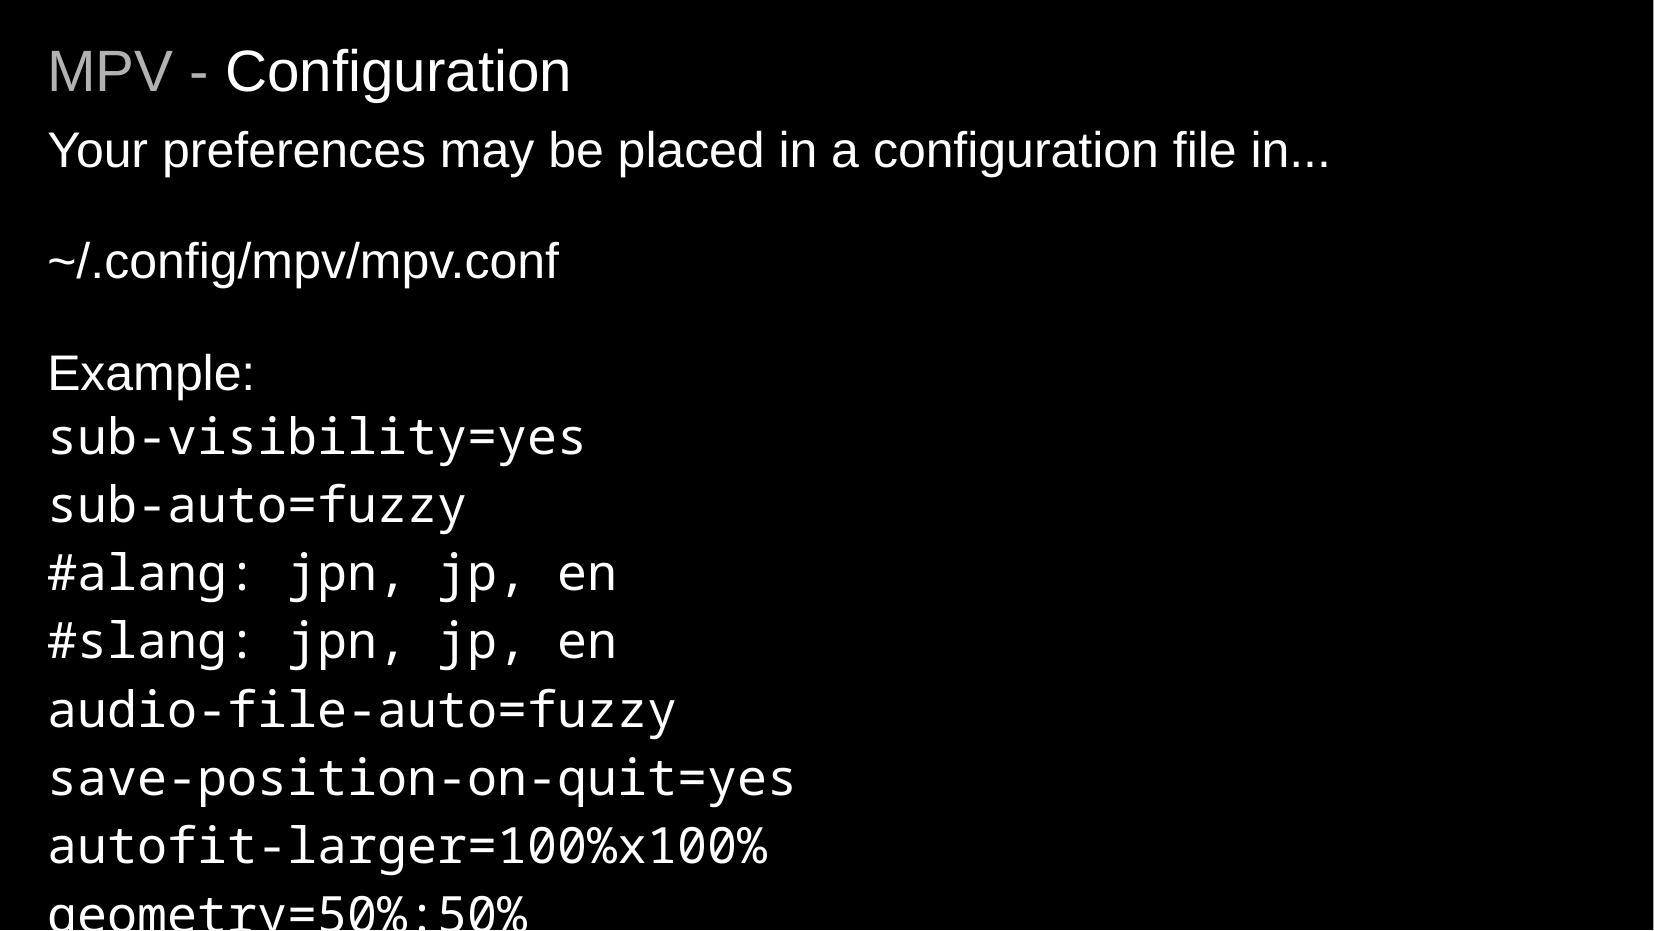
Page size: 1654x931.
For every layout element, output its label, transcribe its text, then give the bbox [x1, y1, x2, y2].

title MPV - Configuration [47, 29, 1630, 114]
subtitle Your preferences may be placed in a configuration file in... ~/.config/mpv/mpv.conf Example: sub-visibility=yes sub-auto=fuzzy #alang: jpn, jp, en #slang: jpn, jp, en audio-file-auto=fuzzy save-position-on-quit=yes autofit-larger=100%x100% geometry=50%:50% sub-font="SimSun" sub-font-size=50 [47, 122, 1536, 910]
